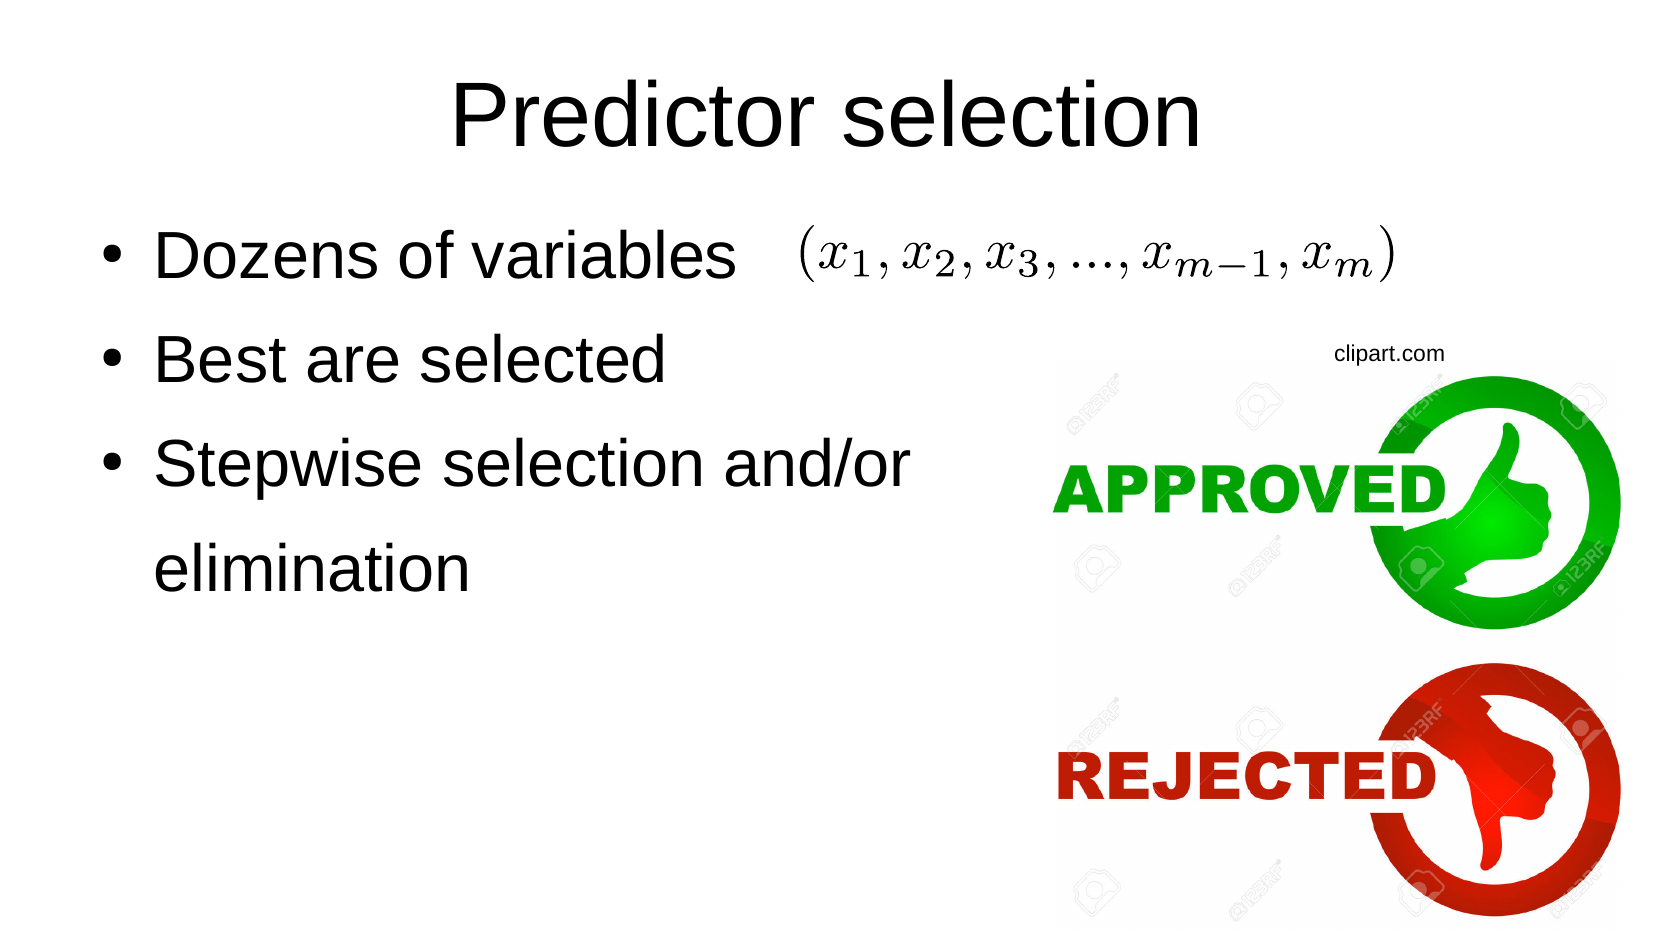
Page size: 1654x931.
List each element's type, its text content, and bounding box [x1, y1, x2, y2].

title Predictor selection [82, 37, 1571, 193]
picture [1050, 359, 1623, 931]
list Dozens of variables Best are selected Stepwise selection and/or elimination [82, 217, 1571, 758]
text_box clipart.com [1319, 333, 1461, 374]
text_box [795, 225, 1400, 283]
